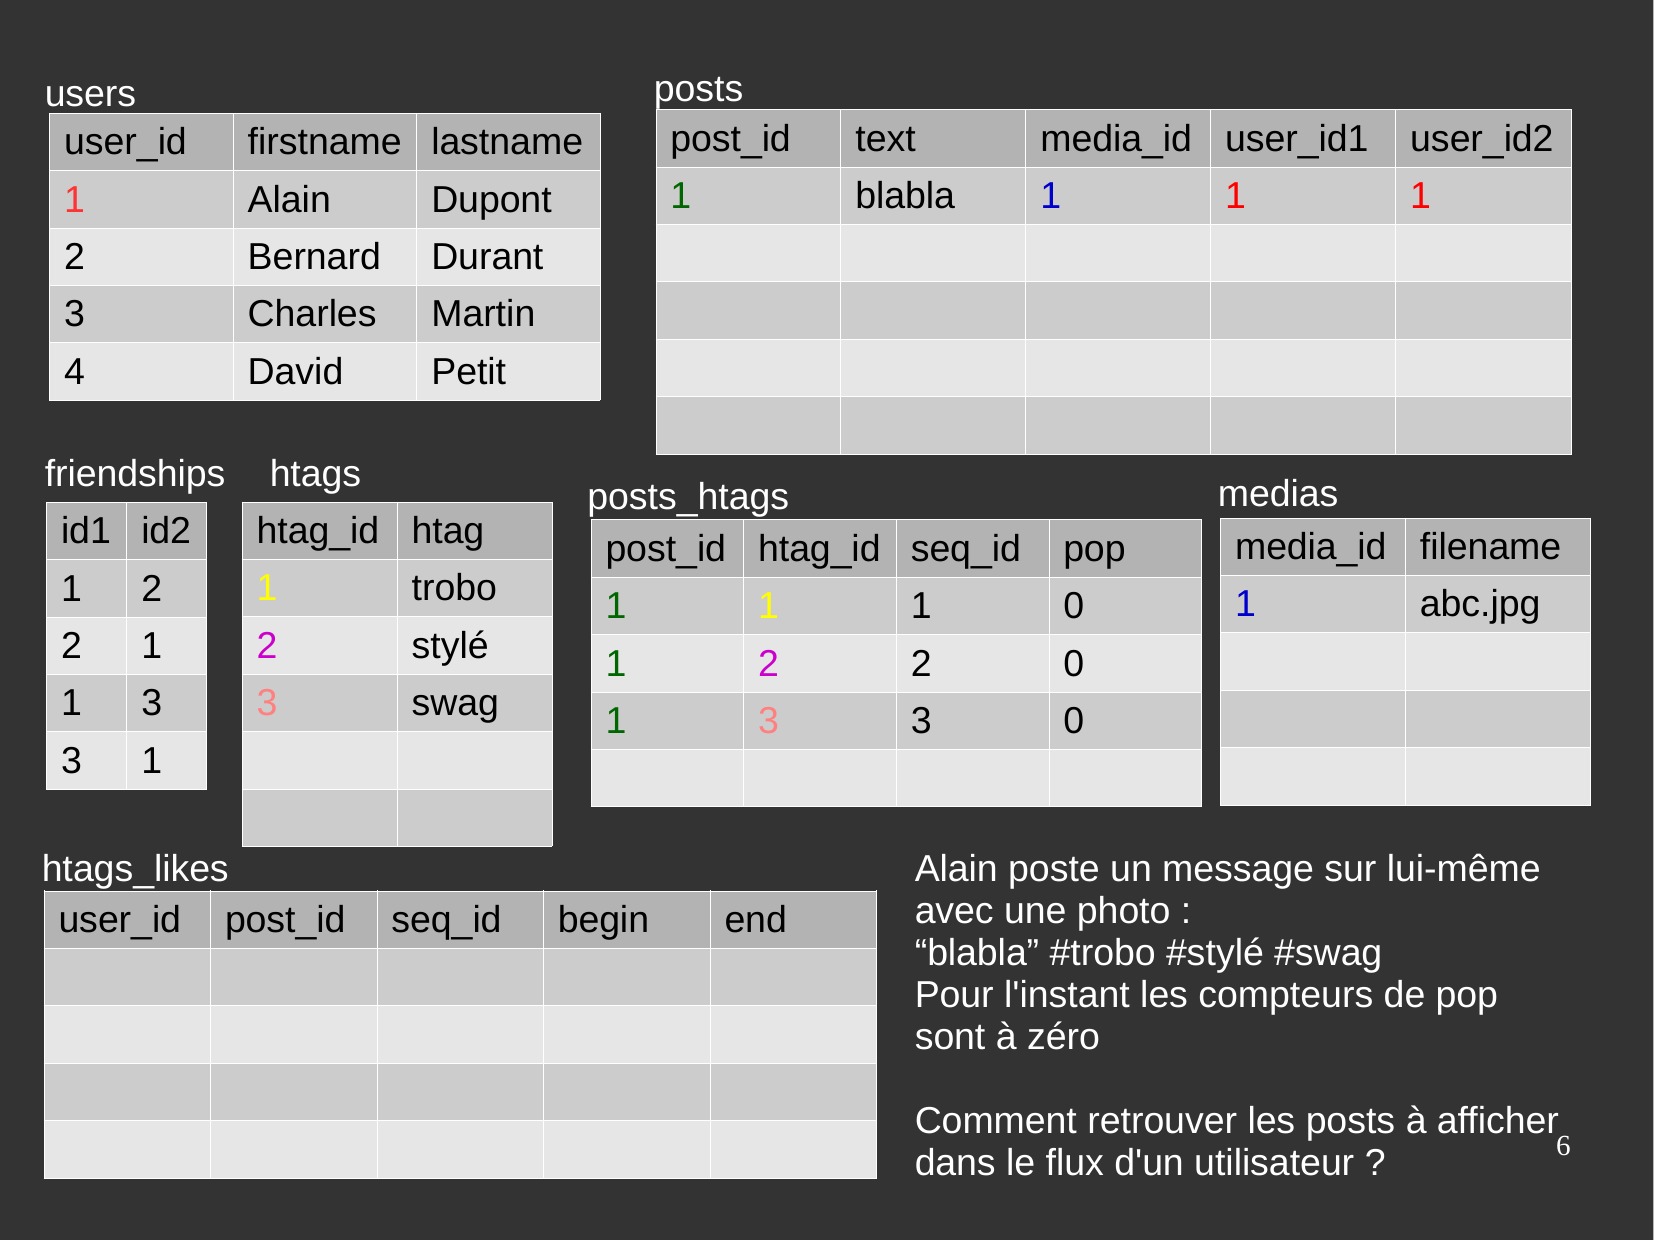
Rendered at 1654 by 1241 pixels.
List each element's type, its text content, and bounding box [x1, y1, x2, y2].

table_header seq_id [897, 520, 1049, 577]
table_cell trobo [398, 560, 552, 616]
table_cell 1 [1221, 576, 1405, 632]
table_cell 3 [47, 732, 126, 789]
table_cell Petit [417, 343, 600, 400]
text_box friendships [30, 444, 255, 502]
table_cell [1406, 691, 1590, 747]
table_cell 3 [50, 286, 233, 342]
table_header post_id [211, 892, 377, 948]
table_header htag [398, 503, 552, 559]
table_cell [711, 1064, 876, 1120]
text_box medias [1203, 465, 1354, 522]
table_cell abc.jpg [1406, 576, 1590, 632]
table_cell 2 [744, 635, 896, 692]
text_box htags [255, 444, 466, 502]
table_cell 1 [47, 675, 126, 731]
table_cell [211, 1121, 377, 1178]
table_cell [1406, 633, 1590, 690]
table_cell 3 [127, 675, 206, 731]
text_box posts [639, 60, 880, 117]
table_cell [544, 1064, 710, 1120]
table_cell [544, 949, 710, 1005]
table_cell 2 [127, 560, 206, 617]
table_cell [1396, 282, 1571, 339]
text_box posts_htags [572, 468, 805, 526]
table_cell [45, 1121, 210, 1178]
table_cell 4 [50, 343, 233, 400]
table_cell [1026, 225, 1210, 281]
table_cell [657, 397, 840, 454]
table_cell [657, 340, 840, 396]
table_cell Dupont [417, 171, 600, 228]
table_header media_id [1026, 110, 1210, 167]
table_cell 1 [243, 560, 397, 616]
table_cell 0 [1050, 578, 1201, 634]
table_cell [45, 949, 210, 1005]
table_cell Martin [417, 286, 600, 342]
table_cell stylé [398, 617, 552, 674]
table_cell [657, 282, 840, 339]
table_cell [1221, 691, 1405, 747]
table_cell 0 [1050, 693, 1201, 749]
table_cell [45, 1006, 210, 1063]
table_cell [1396, 225, 1571, 281]
table_cell [378, 1006, 543, 1063]
table_header user_id [45, 897, 210, 948]
table_cell 2 [50, 229, 233, 285]
table_cell 2 [897, 635, 1049, 692]
table_cell [378, 949, 543, 1005]
table_cell Charles [234, 286, 416, 342]
table_cell [1050, 750, 1201, 806]
table_cell [1221, 633, 1405, 690]
table_cell Bernard [234, 229, 416, 285]
table_cell [378, 1064, 543, 1120]
table_cell [243, 790, 397, 846]
table_cell Durant [417, 229, 600, 285]
table_cell Alain [234, 171, 416, 228]
table_cell [841, 340, 1025, 396]
table_cell [744, 750, 896, 806]
table_cell [211, 1064, 377, 1120]
table_cell 1 [744, 578, 896, 634]
table_cell 3 [897, 693, 1049, 749]
table_cell [841, 282, 1025, 339]
table_header post_id [657, 117, 840, 167]
table_cell [711, 949, 876, 1005]
table_cell 3 [243, 675, 397, 731]
table_header user_id [50, 122, 233, 170]
table_cell [211, 1006, 377, 1063]
table_cell 1 [47, 560, 126, 617]
table_header pop [1050, 520, 1201, 577]
table_cell [211, 949, 377, 1005]
table_cell [398, 790, 552, 846]
table_cell [1396, 397, 1571, 454]
table_header htag_id [243, 503, 397, 559]
table_header text [841, 110, 1025, 167]
table_cell [592, 750, 743, 806]
table_cell blabla [841, 168, 1025, 224]
table_cell [1406, 748, 1590, 805]
table_cell 1 [657, 168, 840, 224]
table_cell 2 [47, 618, 126, 674]
table_header user_id1 [1211, 110, 1395, 167]
table_header end [711, 892, 876, 948]
table_cell [544, 1006, 710, 1063]
table_header lastname [417, 114, 600, 170]
table_cell [897, 750, 1049, 806]
table_cell 1 [50, 171, 233, 228]
table_cell 1 [592, 693, 743, 749]
table_cell [398, 732, 552, 789]
table_cell [1211, 340, 1395, 396]
table_cell [544, 1121, 710, 1178]
table_header seq_id [378, 892, 543, 948]
table_cell [1211, 397, 1395, 454]
table_cell [45, 1064, 210, 1120]
table_cell [711, 1121, 876, 1178]
table_cell 1 [1396, 168, 1571, 224]
table_cell [1221, 748, 1405, 805]
table_header id1 [47, 503, 126, 559]
table_header filename [1406, 519, 1590, 575]
table_cell 1 [1026, 168, 1210, 224]
table_cell 3 [744, 693, 896, 749]
table_header begin [544, 892, 710, 948]
text_box users [30, 64, 301, 122]
table_cell 1 [127, 618, 206, 674]
table_cell 1 [592, 635, 743, 692]
table_cell [378, 1121, 543, 1178]
table_cell [1211, 225, 1395, 281]
table_cell [1026, 340, 1210, 396]
table_cell 1 [897, 578, 1049, 634]
table_cell [711, 1006, 876, 1063]
table_header htag_id [744, 520, 896, 577]
table_header user_id2 [1396, 110, 1571, 167]
table_cell [1026, 282, 1210, 339]
table_cell 0 [1050, 635, 1201, 692]
table_header firstname [234, 114, 416, 170]
table_cell [1396, 340, 1571, 396]
table_cell [657, 225, 840, 281]
text_box Alain poste un message sur lui-même avec une photo : “blabla” #trobo #stylé #swag Pour l'instant les compteurs de pop sont à zéro Comment retrouver les posts à afficher dans le flux d'un utilisateur ? [900, 840, 1591, 1191]
table_cell [1026, 397, 1210, 454]
table_cell [243, 732, 397, 789]
table_cell [1211, 282, 1395, 339]
table_cell 1 [592, 578, 743, 634]
table_cell 1 [127, 732, 206, 789]
table_cell David [234, 343, 416, 400]
table_header post_id [592, 526, 743, 577]
table_cell 2 [243, 617, 397, 674]
table_header media_id [1221, 519, 1405, 575]
table_cell [841, 225, 1025, 281]
table_cell 1 [1211, 168, 1395, 224]
table_cell [841, 397, 1025, 454]
text_box htags_likes [27, 840, 244, 897]
table_cell swag [398, 675, 552, 731]
table_header id2 [127, 503, 206, 559]
